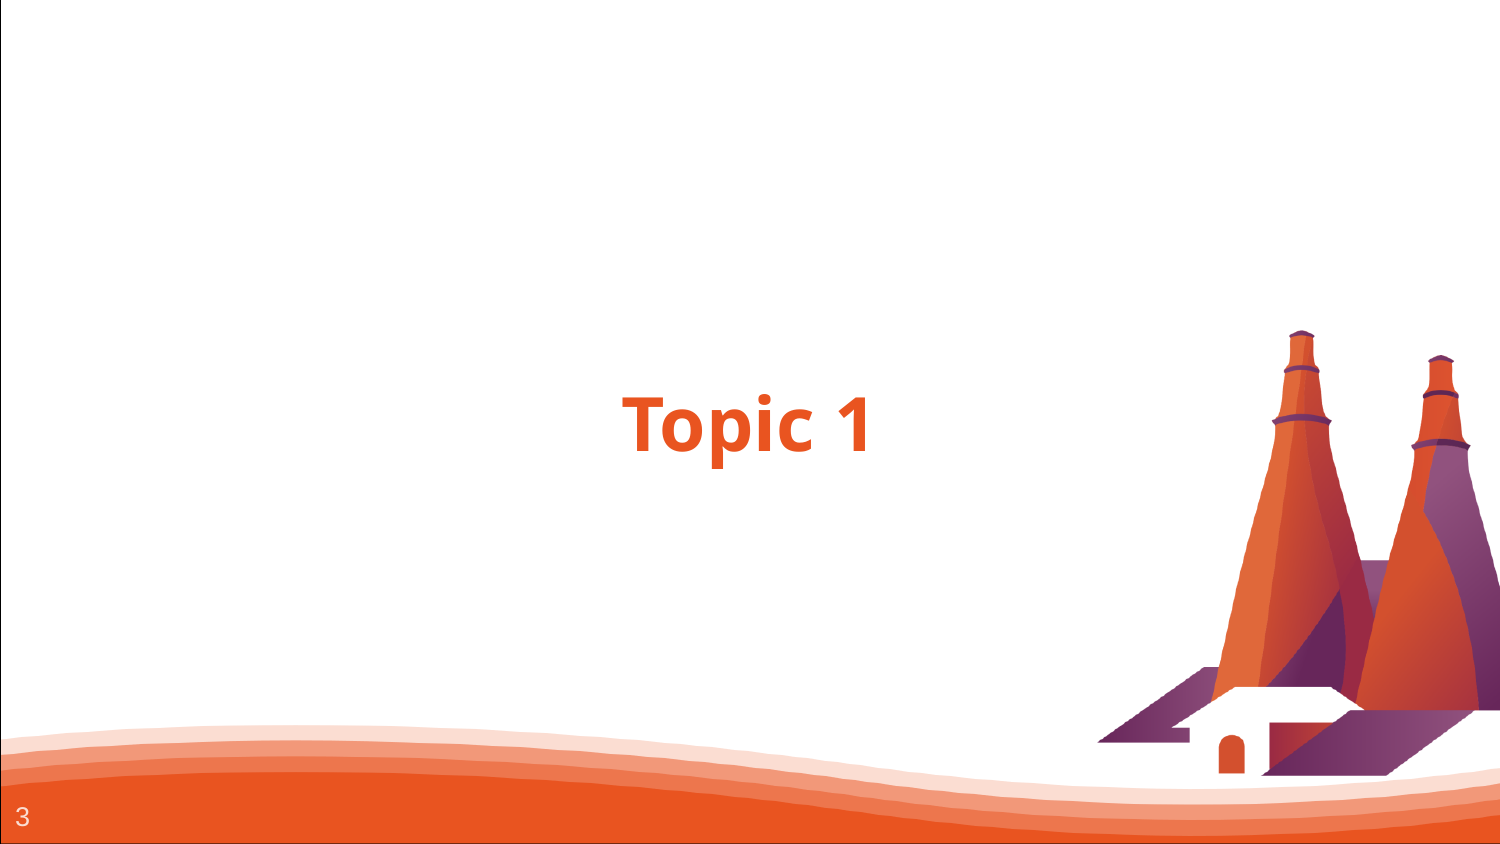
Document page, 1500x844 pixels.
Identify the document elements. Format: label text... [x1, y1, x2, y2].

slide_number <number> [0, 793, 55, 838]
title Topic 1 [227, 352, 1273, 491]
picture [0, 0, 1500, 844]
